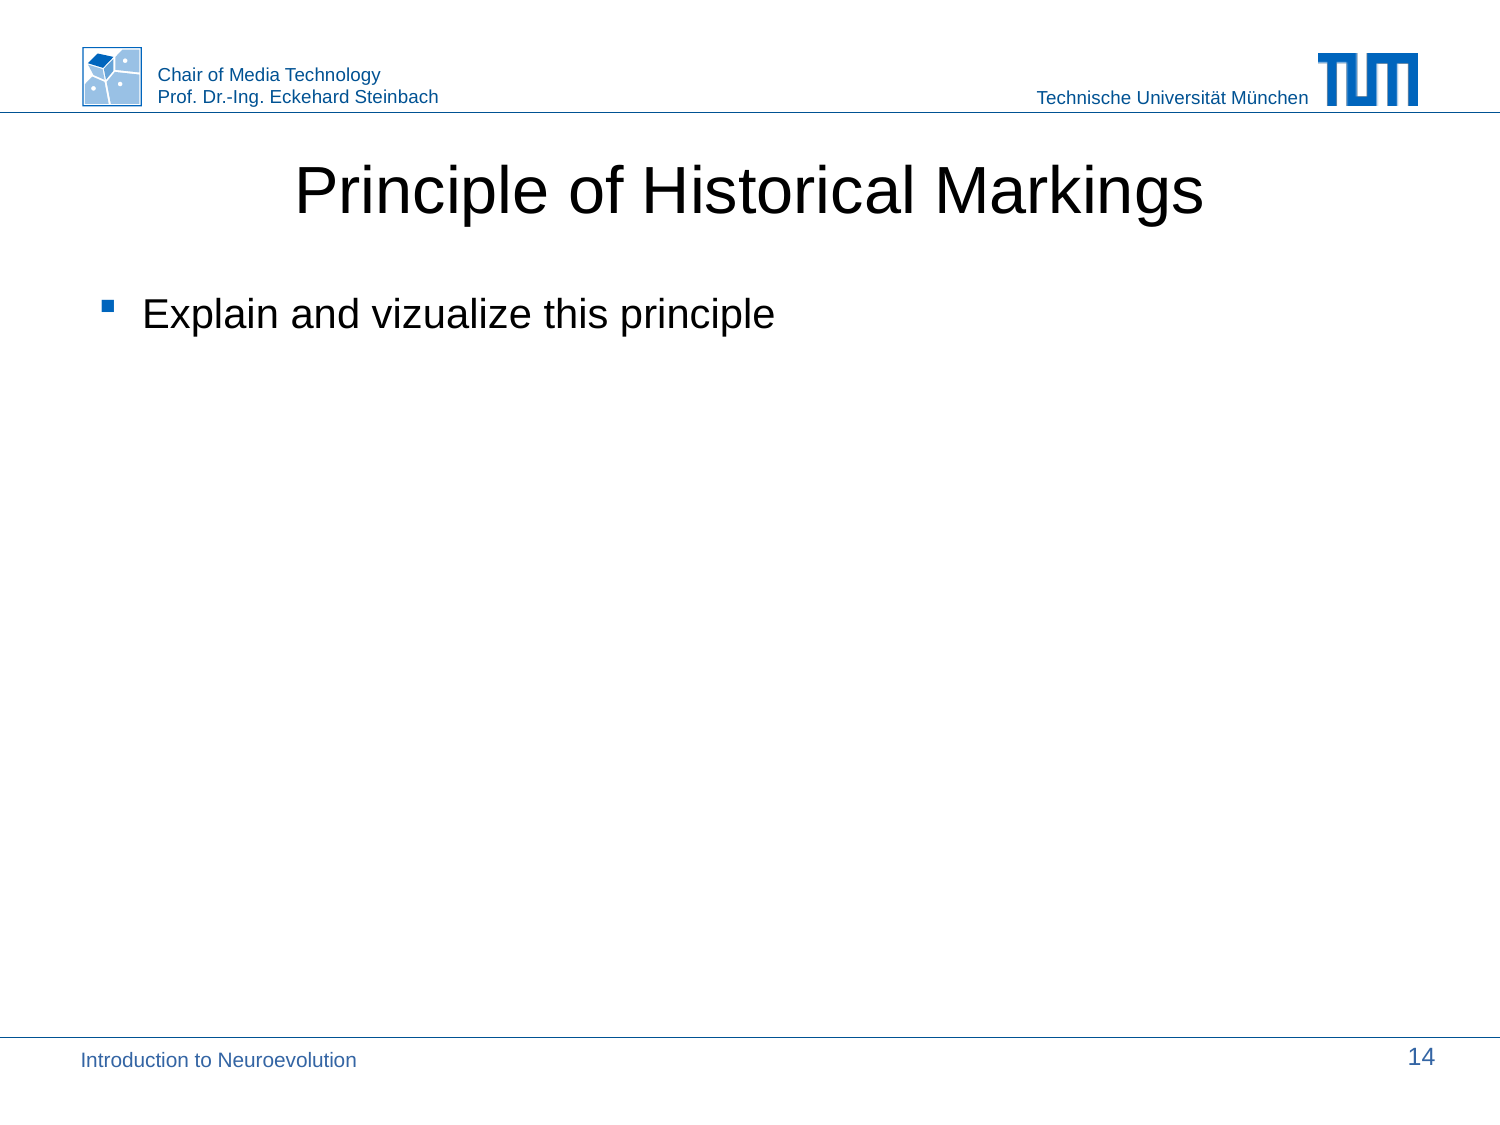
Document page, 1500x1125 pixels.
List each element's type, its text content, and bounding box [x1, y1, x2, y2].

title Principle of Historical Markings [83, 139, 1417, 239]
list Explain and vizualize this principle [83, 279, 1417, 1013]
text_box <number> [1392, 1035, 1471, 1090]
picture [1318, 53, 1418, 106]
text_box Introduction to Neuroevolution [65, 1041, 406, 1081]
